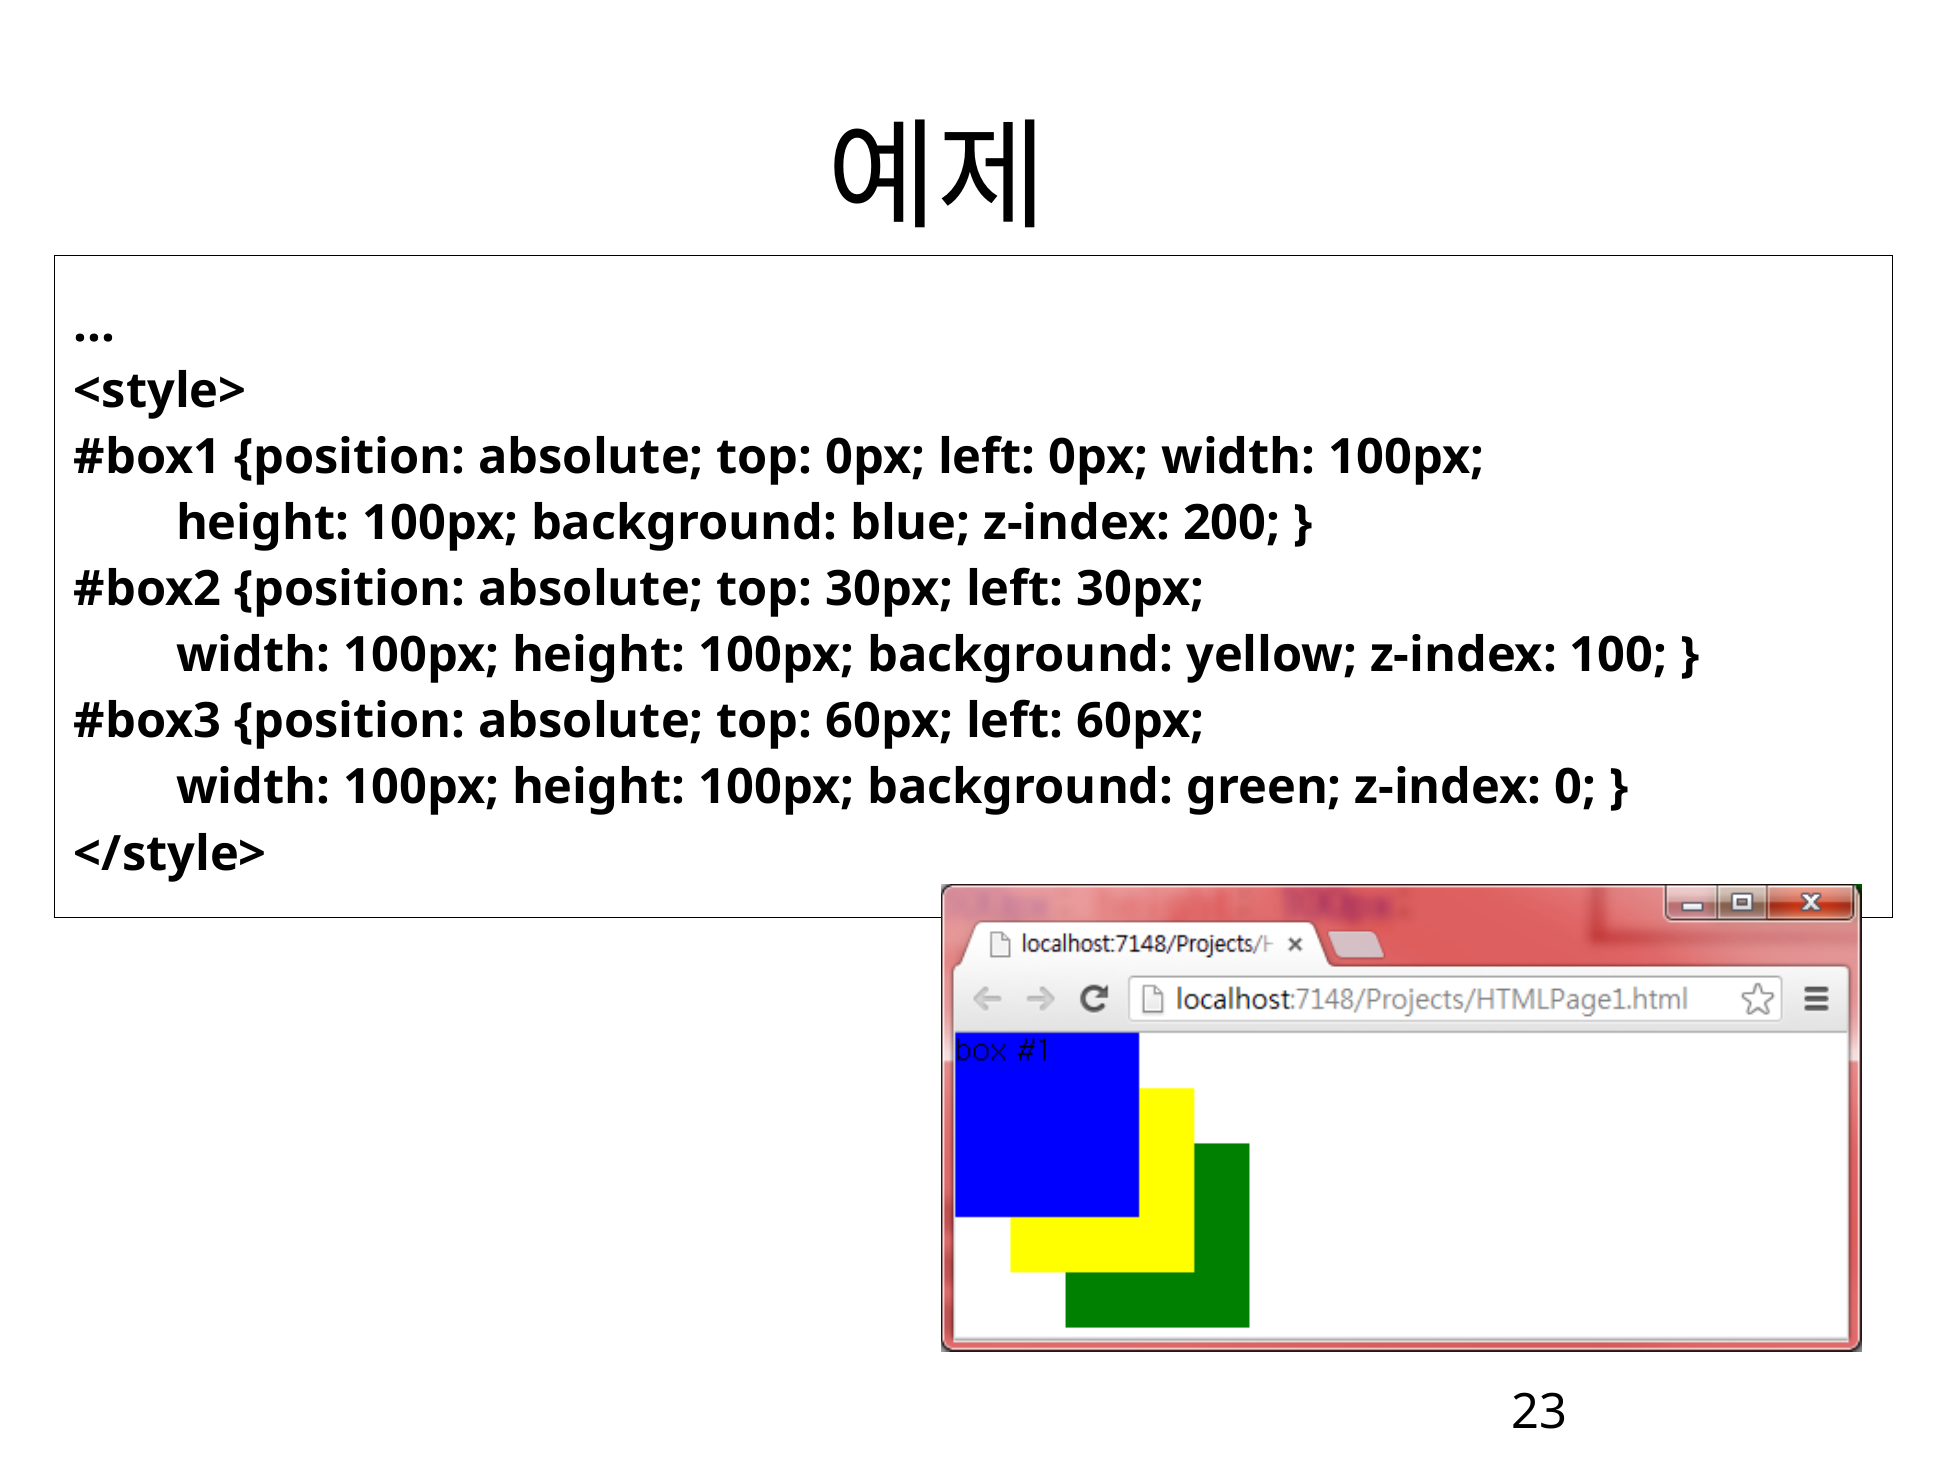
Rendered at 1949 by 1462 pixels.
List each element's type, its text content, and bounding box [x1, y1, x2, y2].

slide_number <숫자> [1496, 1372, 1899, 1462]
title 예제 [156, 92, 1749, 255]
text_box ... <style> #box1 {position: absolute; top: 0px; left: 0px; width: 100px; height: 100px; background: blue; z-index: 200; } #box2 {position: absolute; top: 30px; left: 30px; width: 100px; height: 100px; background: yellow; z-index: 100; } #box3 {position: absolute; top: 60px; left: 60px; width: 100px; height: 100px; background: green; z-index: 0; } </style> [54, 255, 1893, 918]
picture [941, 884, 1862, 1352]
